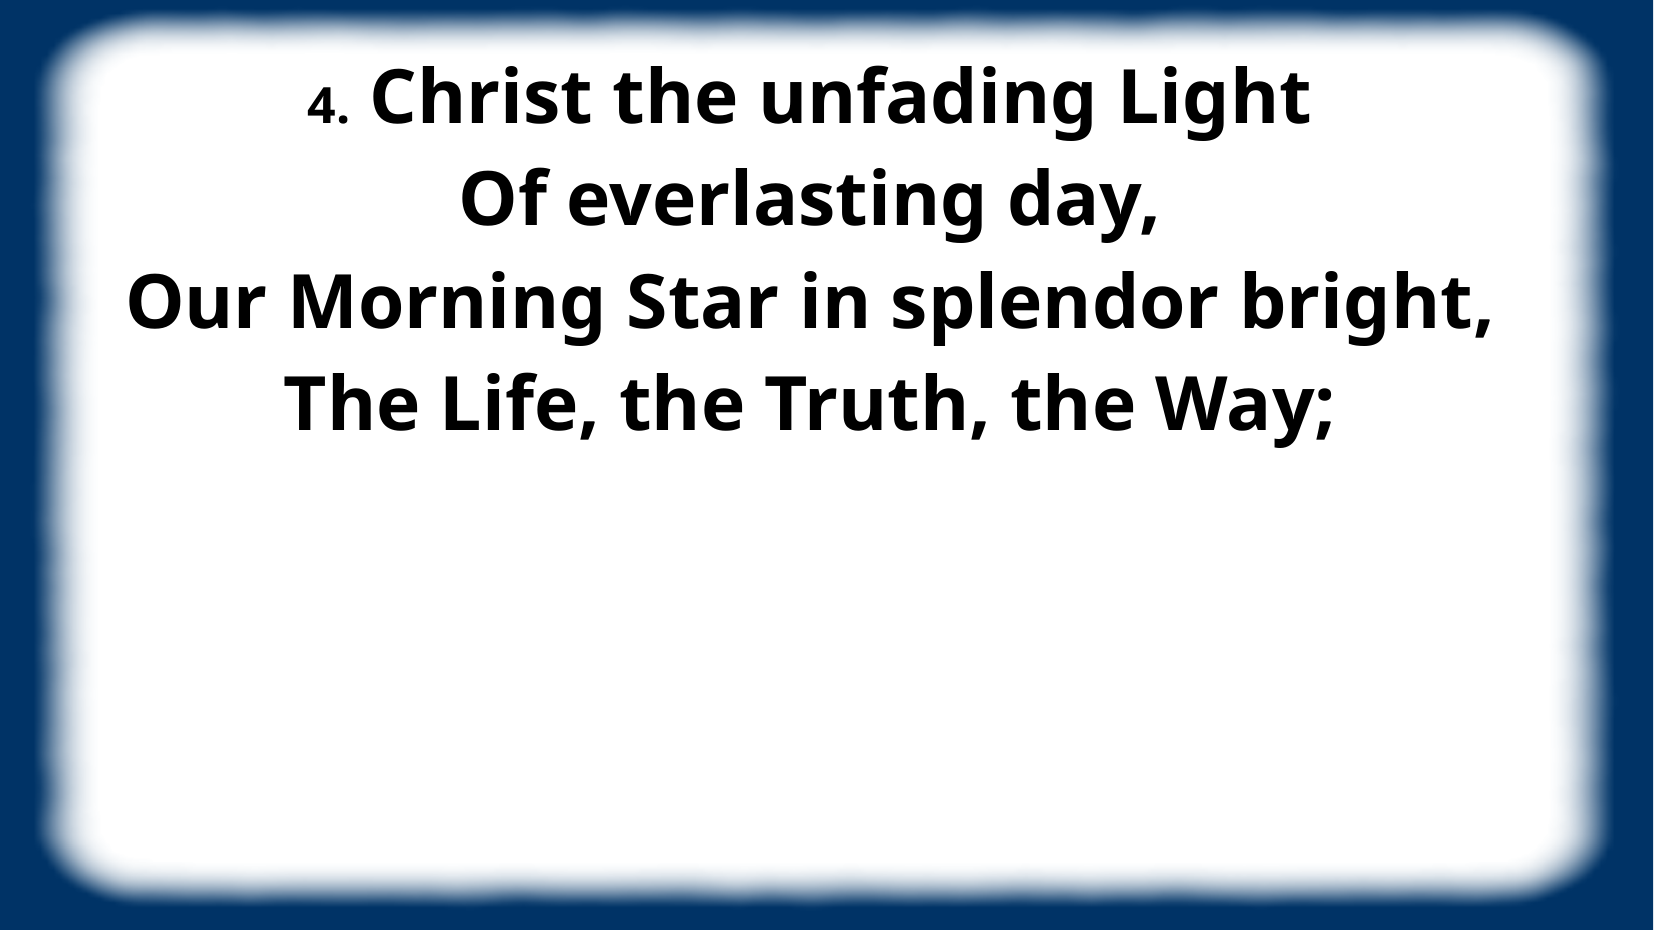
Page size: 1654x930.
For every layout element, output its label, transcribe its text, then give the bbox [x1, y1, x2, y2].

text_box 4. Christ the unfading Light Of everlasting day, Our Morning Star in splendor bright, The Life, the Truth, the Way; [75, 35, 1546, 450]
picture [0, 0, 1654, 930]
